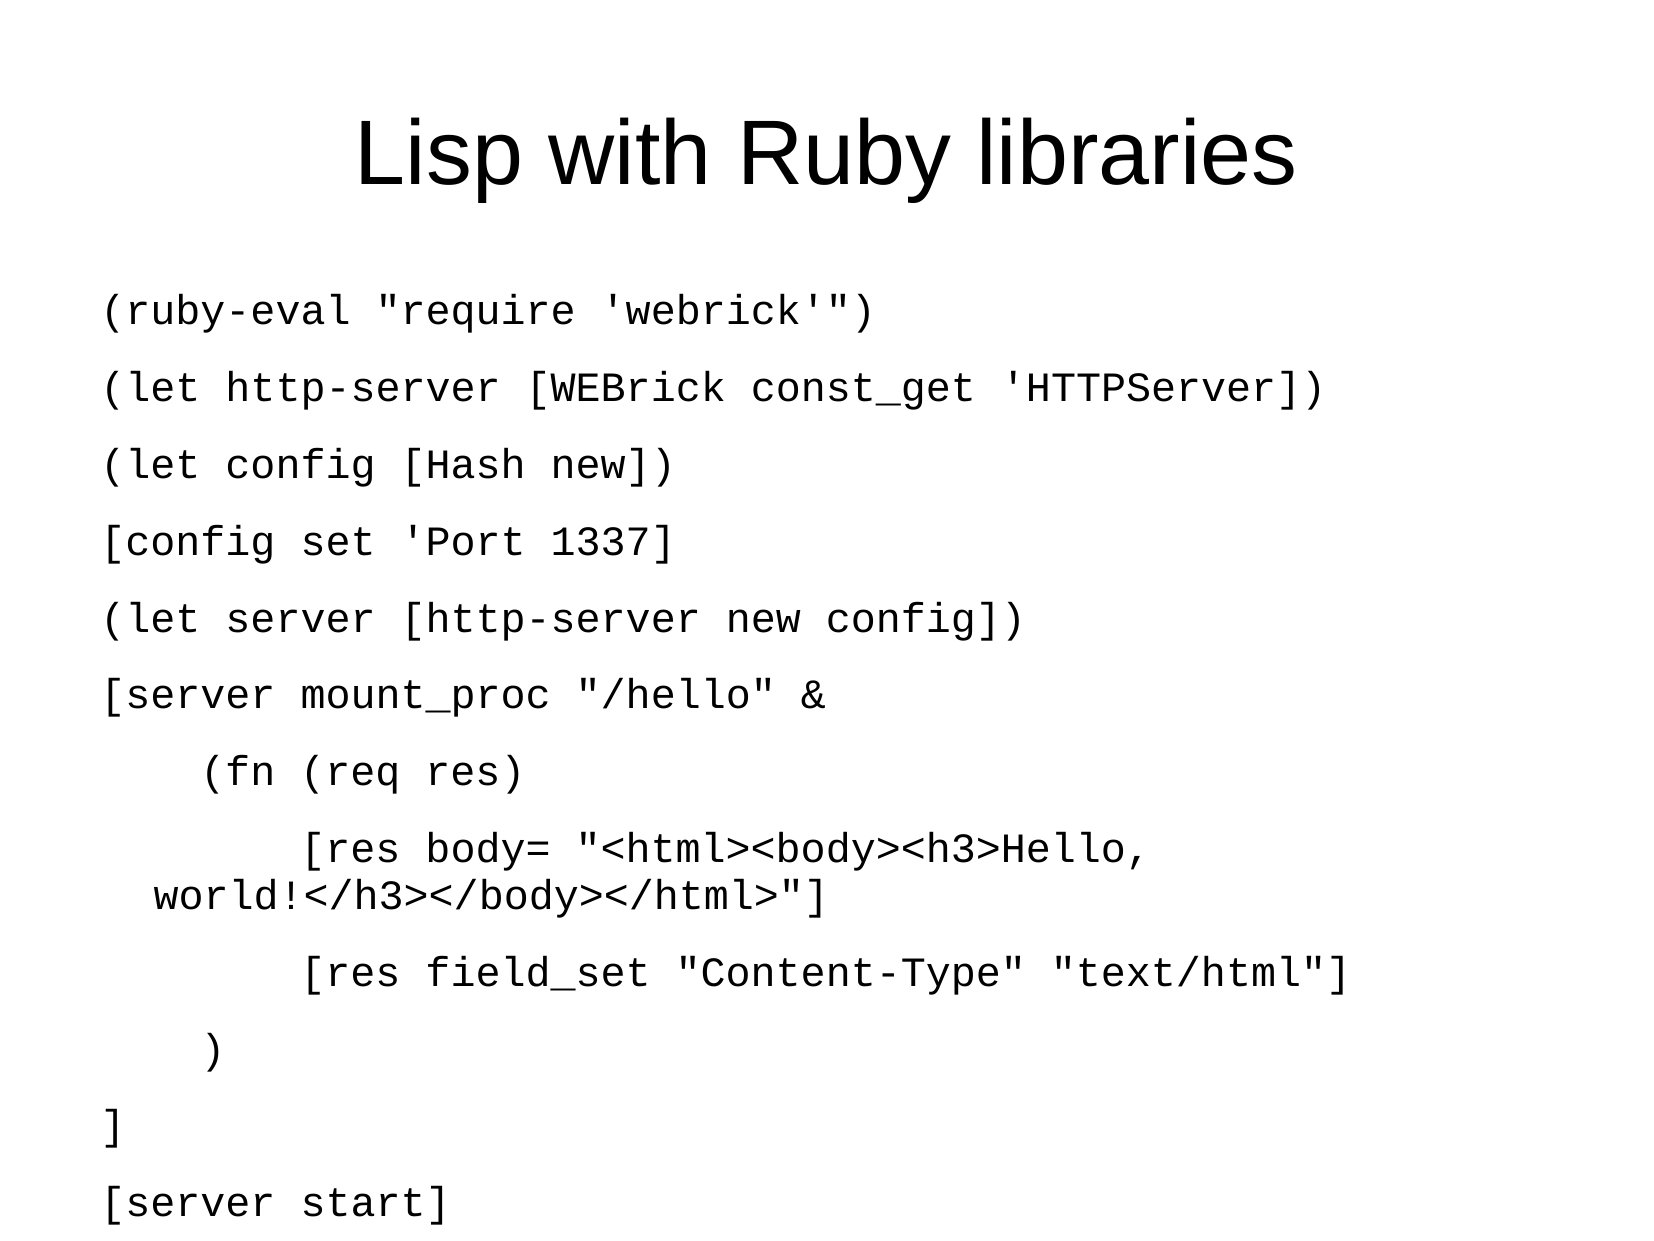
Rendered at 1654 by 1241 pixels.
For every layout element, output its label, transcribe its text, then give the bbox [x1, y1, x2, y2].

title Lisp with Ruby libraries [82, 49, 1571, 257]
list (ruby-eval "require 'webrick'") (let http-server [WEBrick const_get 'HTTPServer]) (let config [Hash new]) [config set 'Port 1337] (let server [http-server new config]) [server mount_proc "/hello" & (fn (req res) [res body= "<html><body><h3>Hello, world!</h3></body></html>"] [res field_set "Content-Type" "text/html"] ) ] [server start] [82, 290, 1571, 1230]
